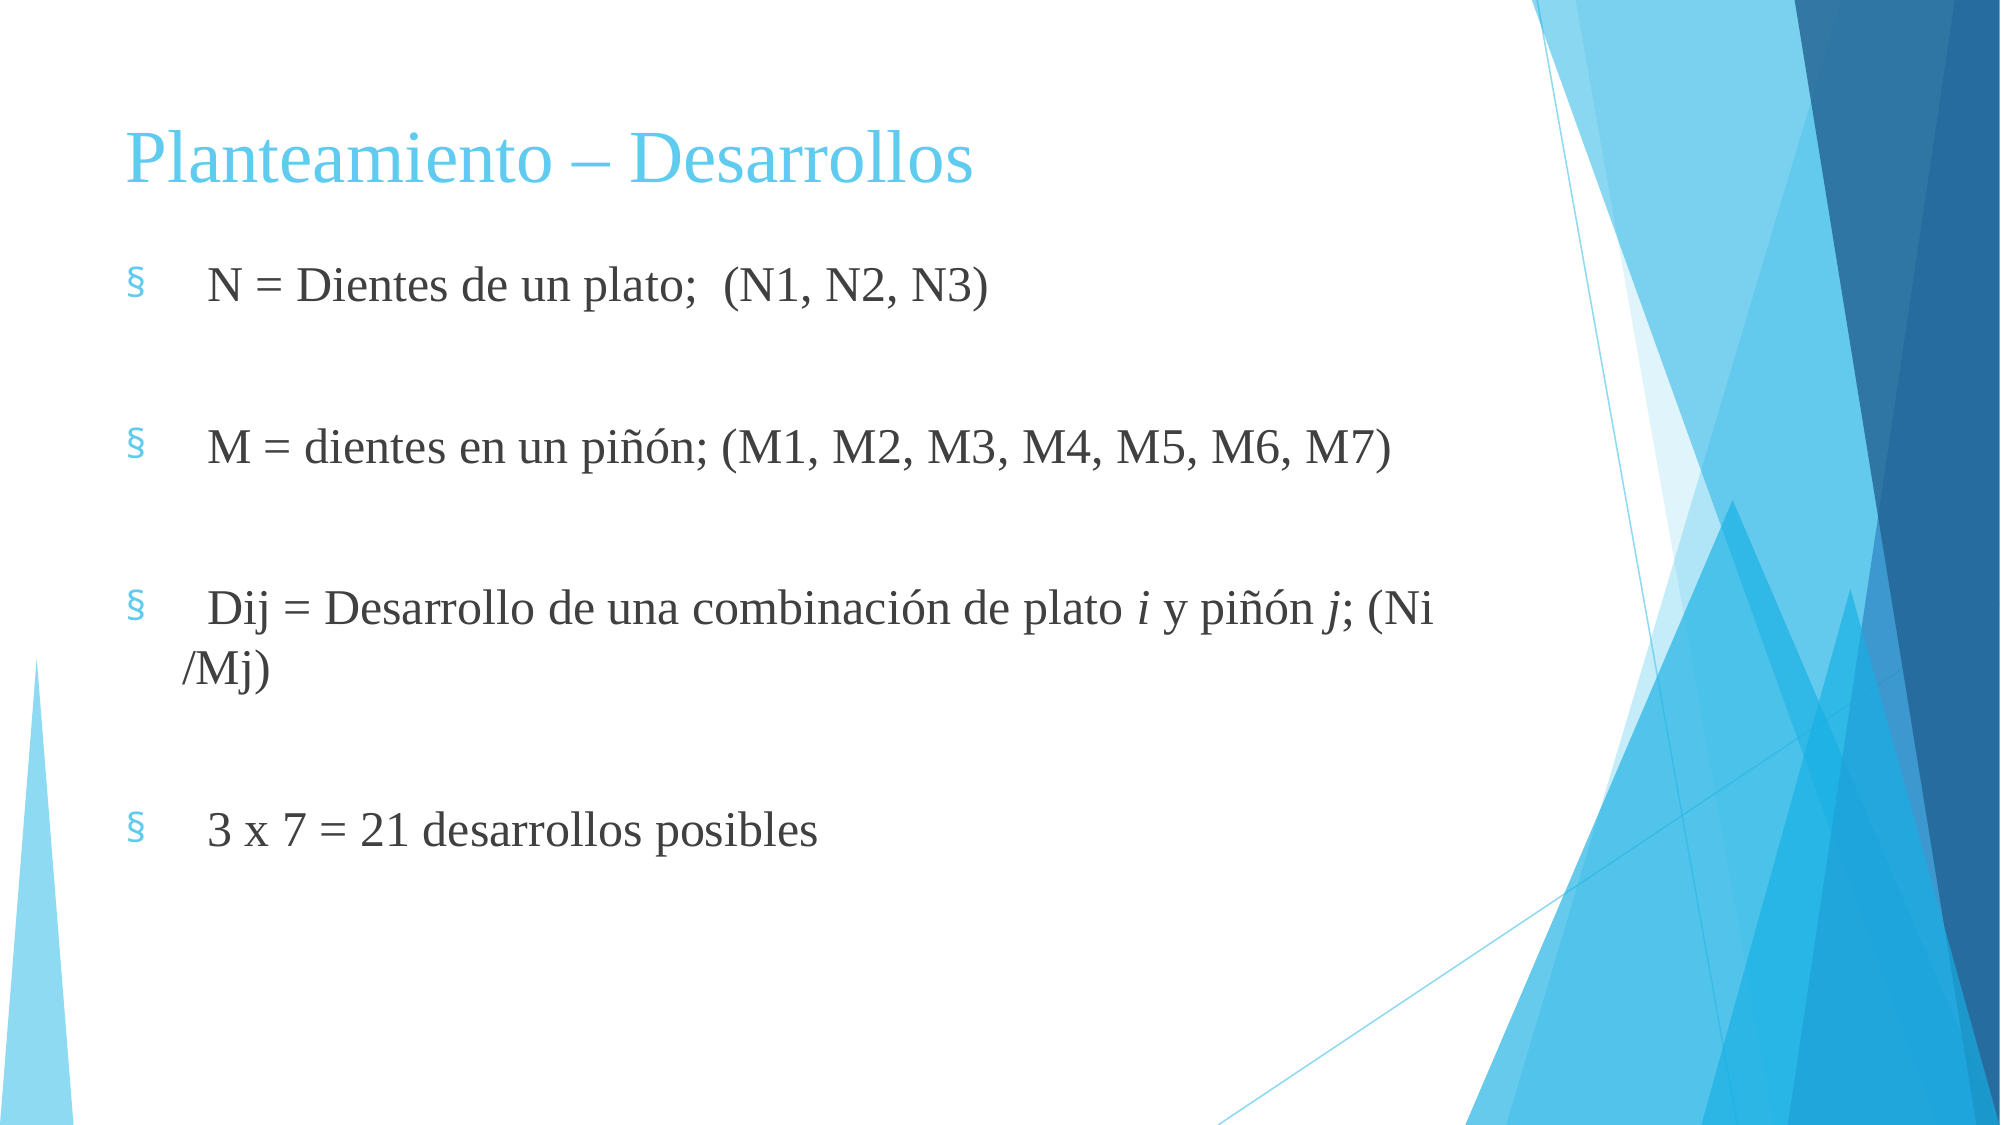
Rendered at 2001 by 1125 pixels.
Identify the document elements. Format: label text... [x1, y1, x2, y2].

title Planteamiento – Desarrollos [111, 99, 1522, 244]
list N = Dientes de un plato; (N1, N2, N3) M = dientes en un piñón; (M1, M2, M3, M4, M5, M6, M7) Dij = Desarrollo de una combinación de plato i y piñón j; (Ni /Mj) 3 x 7 = 21 desarrollos posibles [111, 244, 1536, 881]
